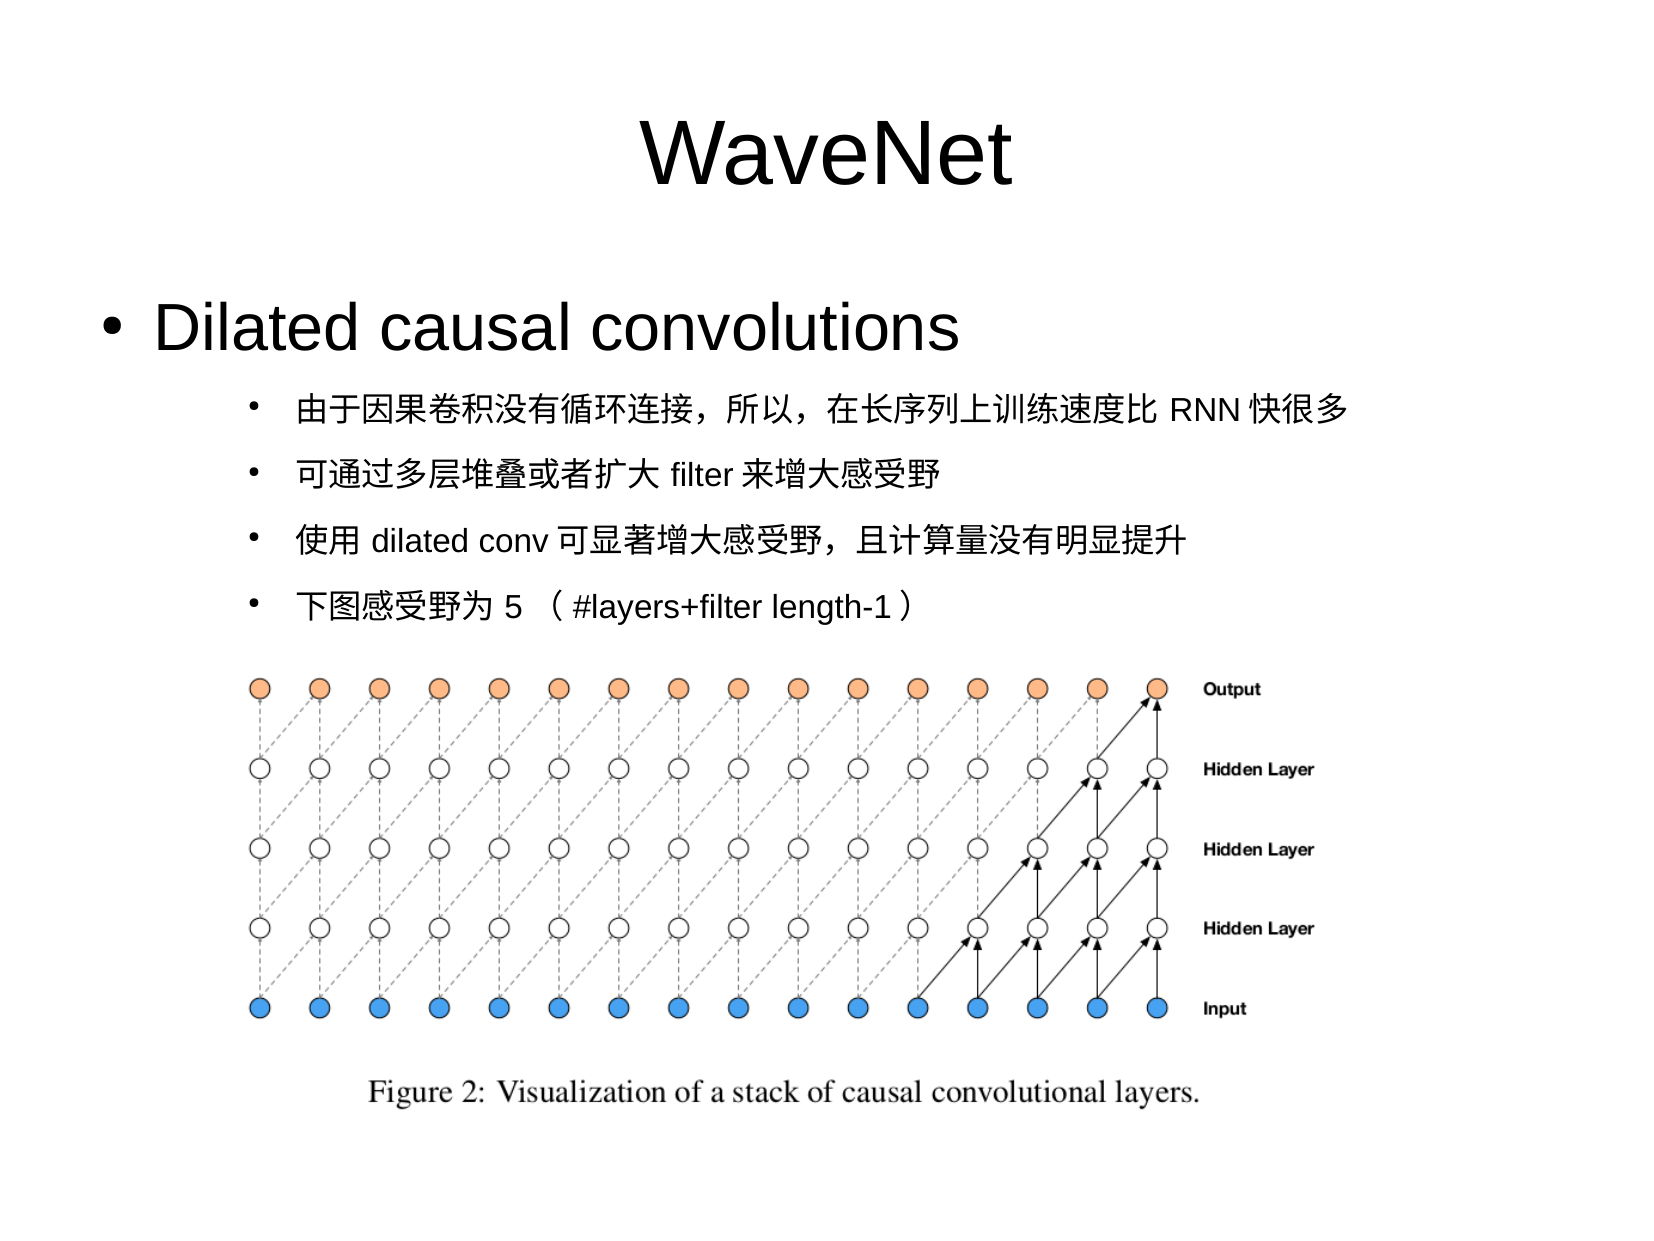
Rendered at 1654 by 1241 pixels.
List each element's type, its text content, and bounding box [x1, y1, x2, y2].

picture [220, 651, 1336, 1132]
title WaveNet [82, 49, 1571, 257]
list Dilated causal convolutions 由于因果卷积没有循环连接，所以，在长序列上训练速度比RNN快很多 可通过多层堆叠或者扩大filter来增大感受野 使用dilated conv可显著增大感受野，且计算量没有明显提升 下图感受野为5（#layers+filter length-1） [82, 290, 1561, 1141]
